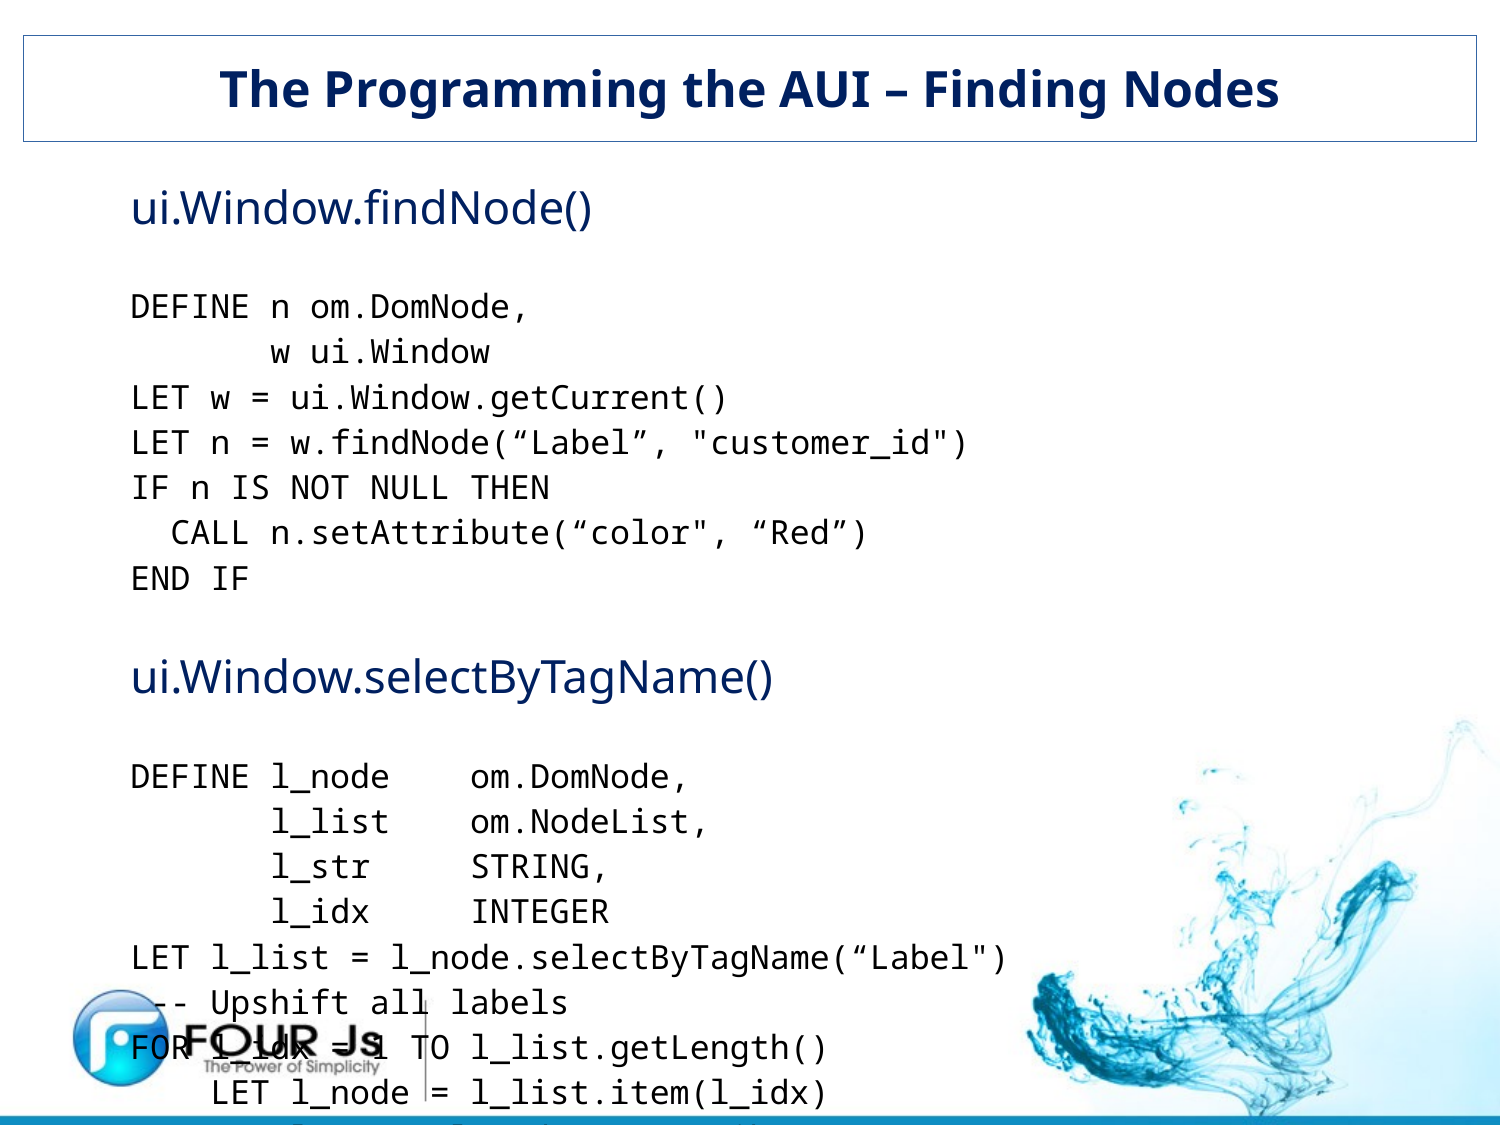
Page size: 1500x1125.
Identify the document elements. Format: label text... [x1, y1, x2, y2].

text_box ui.Window.findNode() DEFINE n om.DomNode, w ui.Window LET w = ui.Window.getCurrent() LET n = w.findNode(“Label”, "customer_id") IF n IS NOT NULL THEN CALL n.setAttribute(“color", “Red”) END IF ui.Window.selectByTagName() DEFINE l_node om.DomNode, l_list om.NodeList, l_str STRING, l_idx INTEGER LET l_list = l_node.selectByTagName(“Label") -- Upshift all labels FOR l_idx = 1 TO l_list.getLength() LET l_node = l_list.item(l_idx) LET l_str = l_node.getAttribute(“text”) CALL l_node.setAttribute(“text", l_str.toUpperCase()) END FOR [115, 167, 1469, 993]
picture [0, 0, 1500, 1122]
title The Programming the AUI – Finding Nodes [23, 35, 1477, 142]
